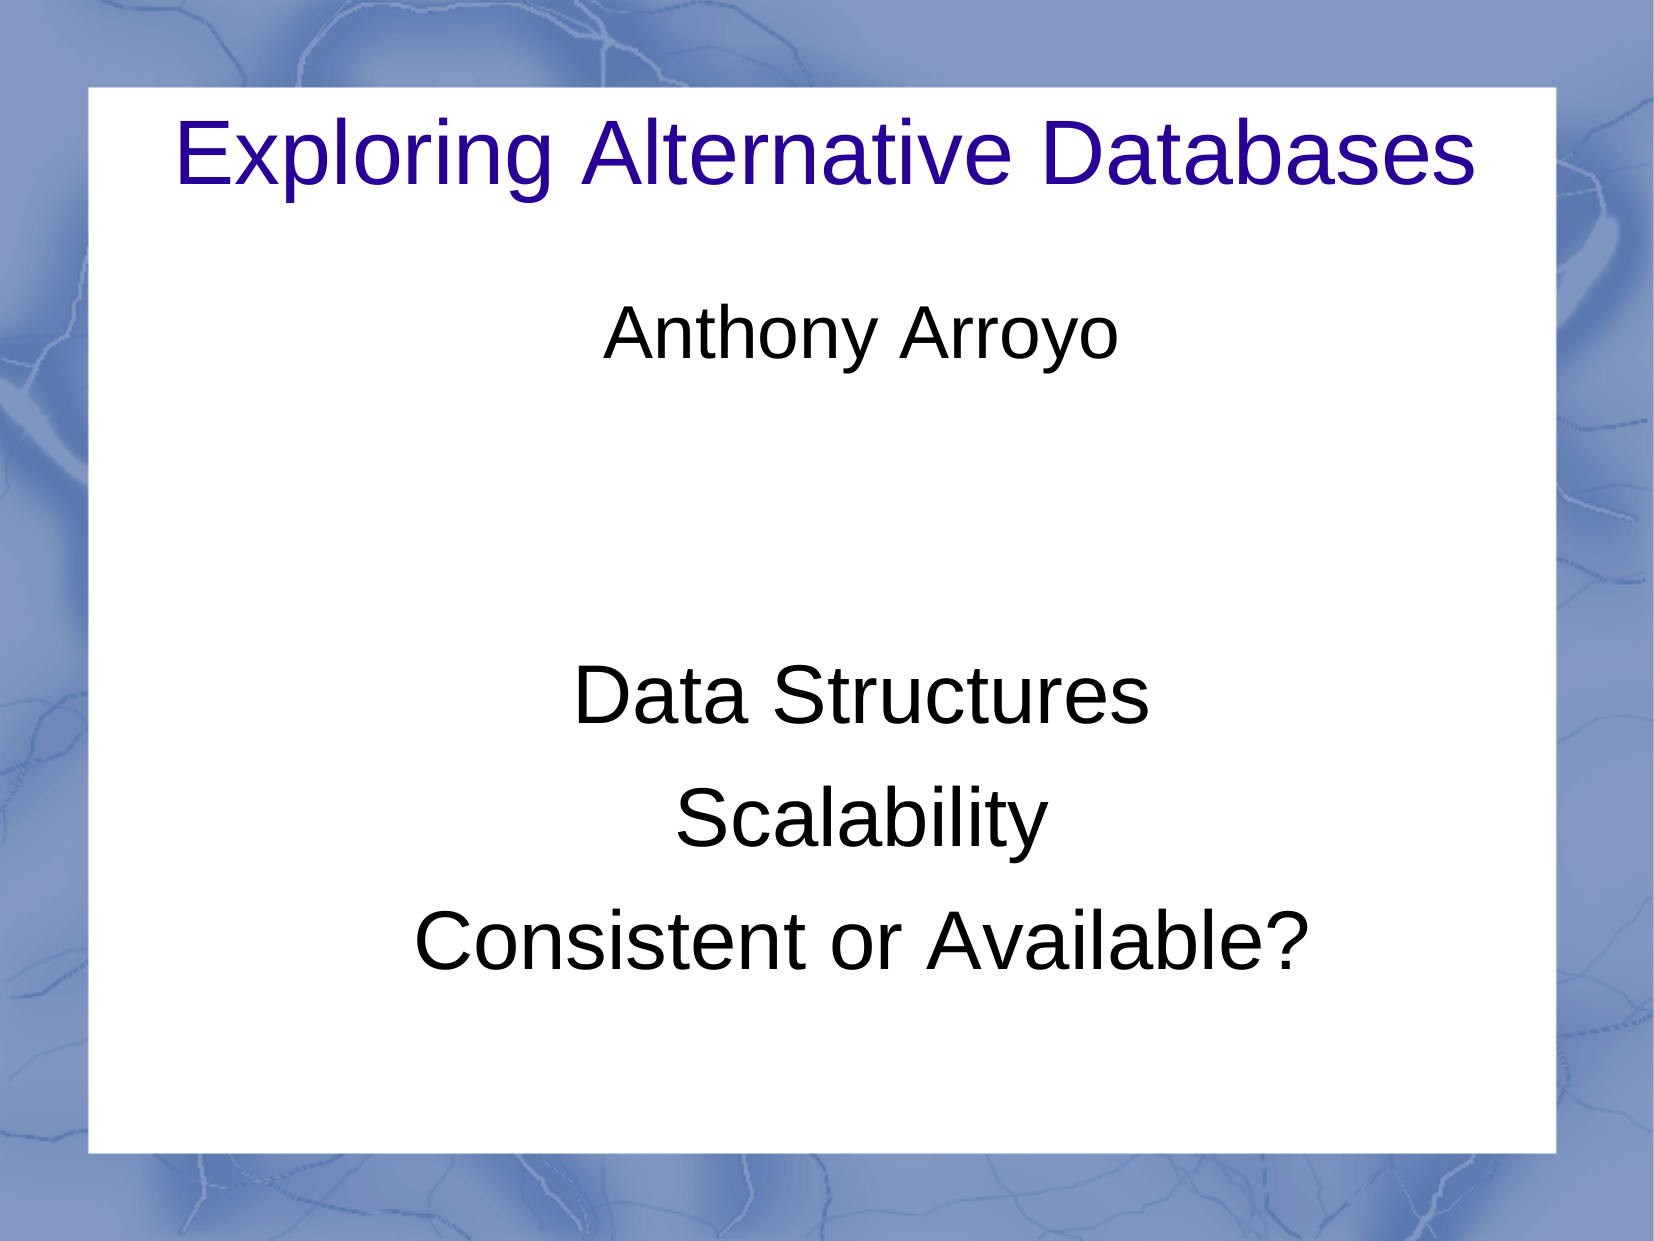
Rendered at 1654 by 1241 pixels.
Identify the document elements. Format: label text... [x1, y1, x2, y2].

picture [0, 0, 1654, 1241]
title Exploring Alternative Databases [82, 49, 1571, 257]
list Anthony Arroyo Data Structures Scalability Consistent or Available? [82, 290, 1571, 1109]
